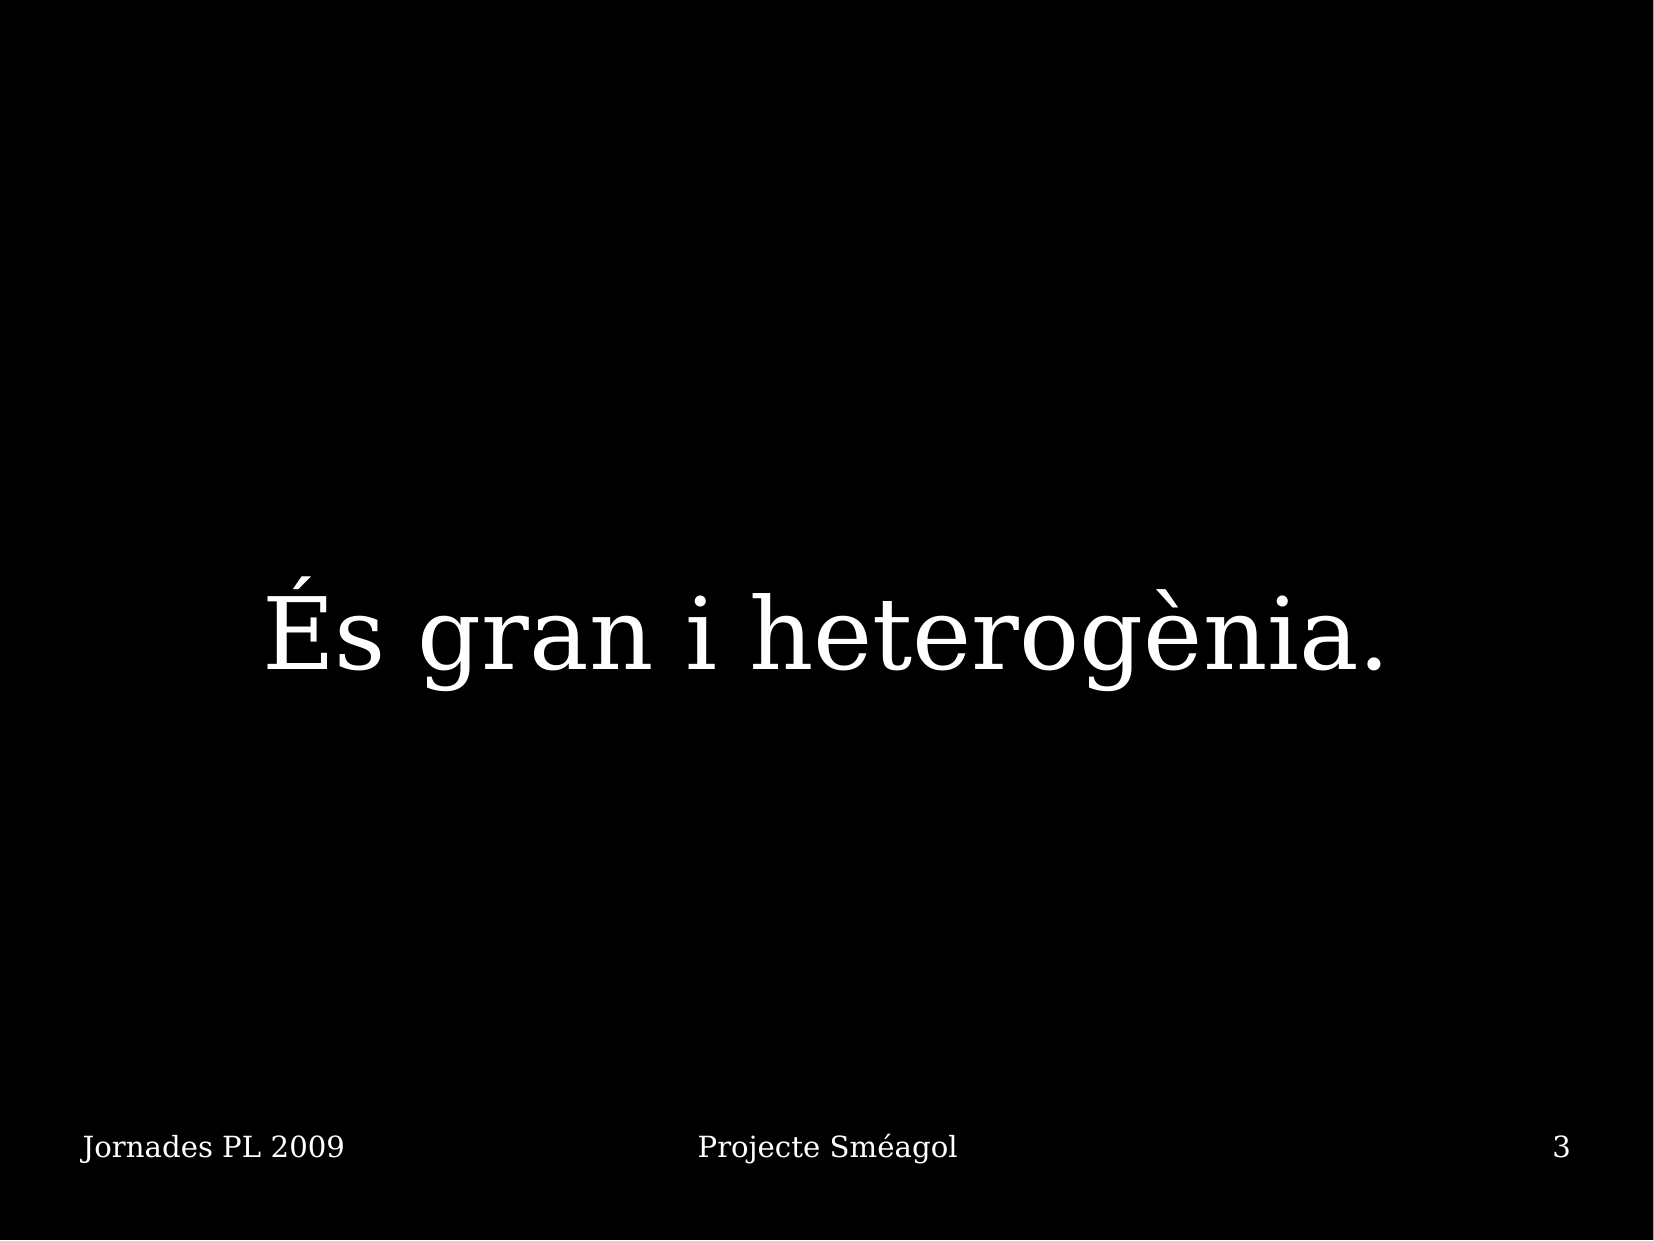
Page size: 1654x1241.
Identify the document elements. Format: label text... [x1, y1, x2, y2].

title És gran i heterogènia. [59, 529, 1595, 711]
